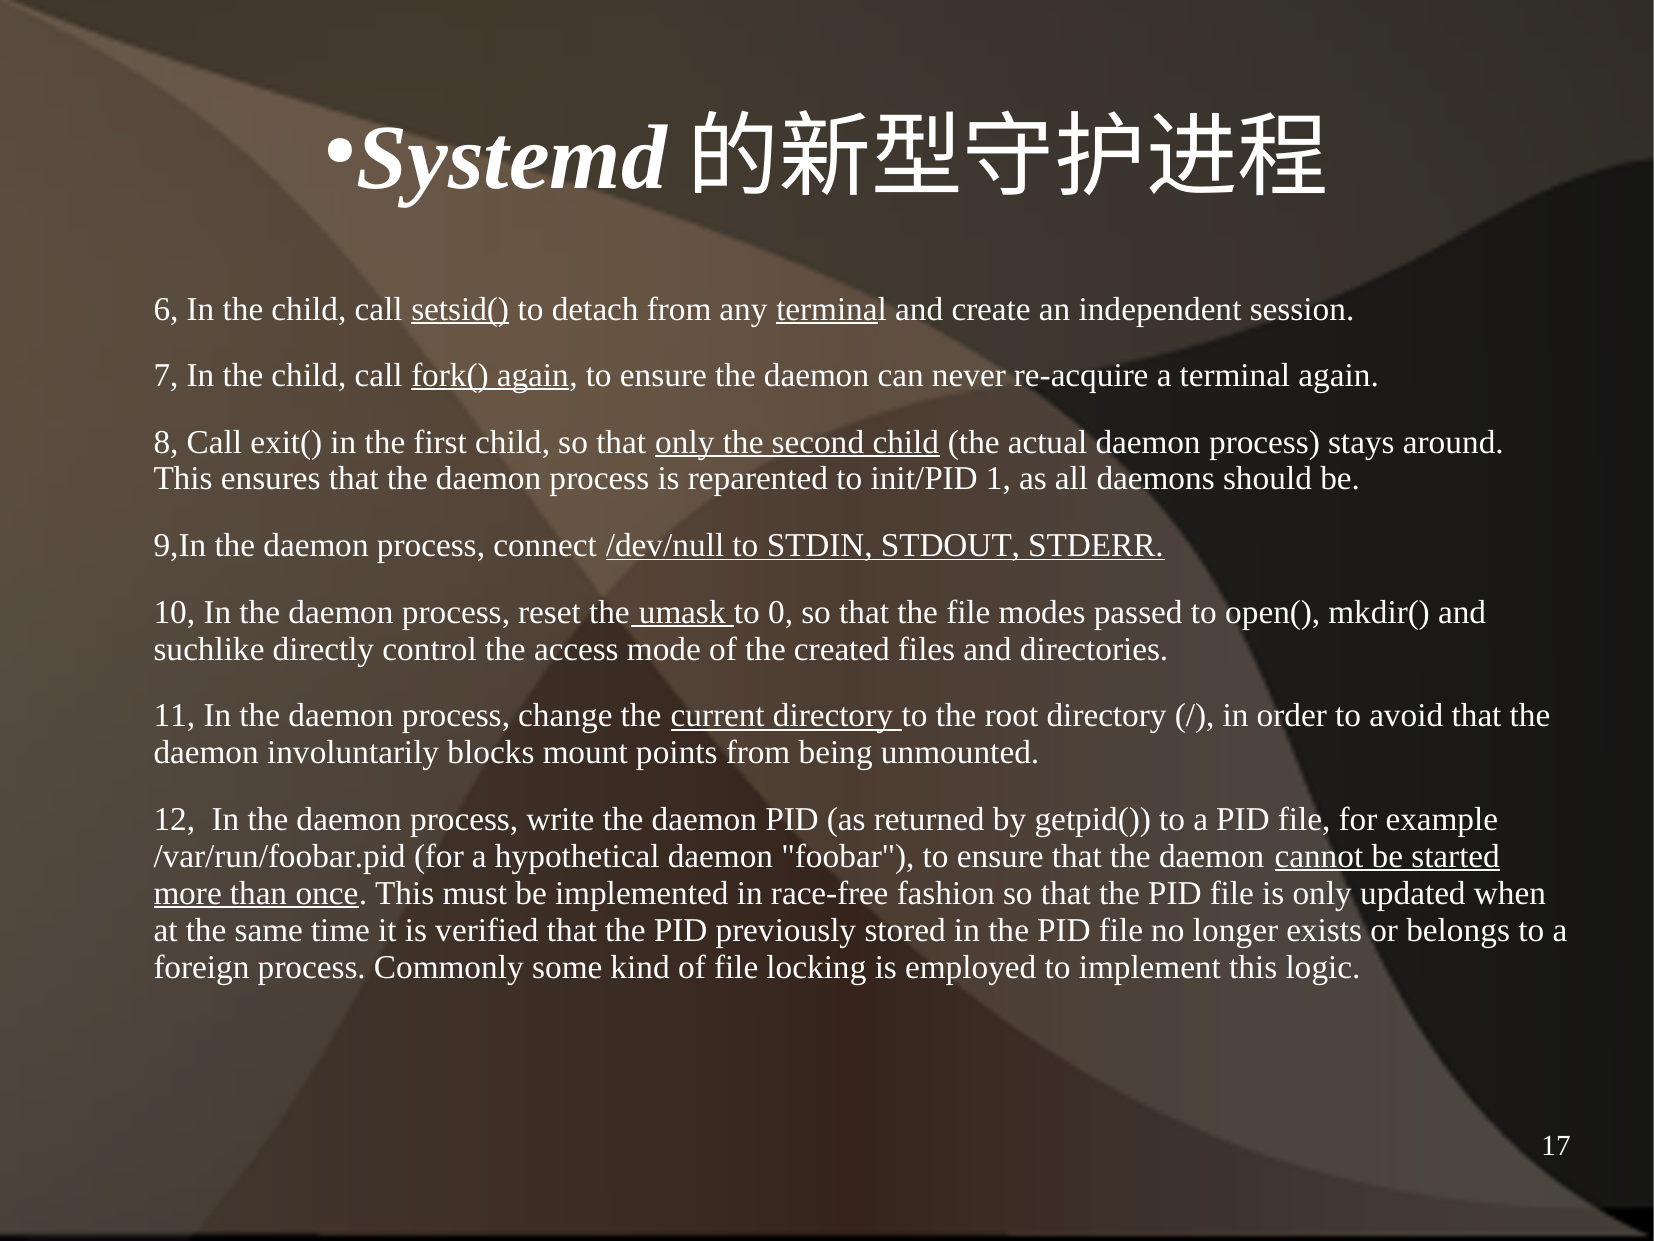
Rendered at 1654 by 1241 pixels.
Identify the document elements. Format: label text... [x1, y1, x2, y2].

list 6, In the child, call setsid() to detach from any terminal and create an independent session. 7, In the child, call fork() again, to ensure the daemon can never re-acquire a terminal again. 8, Call exit() in the first child, so that only the second child (the actual daemon process) stays around. This ensures that the daemon process is reparented to init/PID 1, as all daemons should be. 9,In the daemon process, connect /dev/null to STDIN, STDOUT, STDERR. 10, In the daemon process, reset the umask to 0, so that the file modes passed to open(), mkdir() and suchlike directly control the access mode of the created files and directories. 11, In the daemon process, change the current directory to the root directory (/), in order to avoid that the daemon involuntarily blocks mount points from being unmounted. 12, In the daemon process, write the daemon PID (as returned by getpid()) to a PID file, for example /var/run/foobar.pid (for a hypothetical daemon "foobar"), to ensure that the daemon cannot be started more than once. This must be implemented in race-free fashion so that the PID file is only updated when at the same time it is verified that the PID previously stored in the PID file no longer exists or belongs to a foreign process. Commonly some kind of file locking is employed to implement this logic. [82, 290, 1571, 1184]
picture [0, 0, 1654, 1241]
title Systemd的新型守护进程 [82, 49, 1571, 257]
